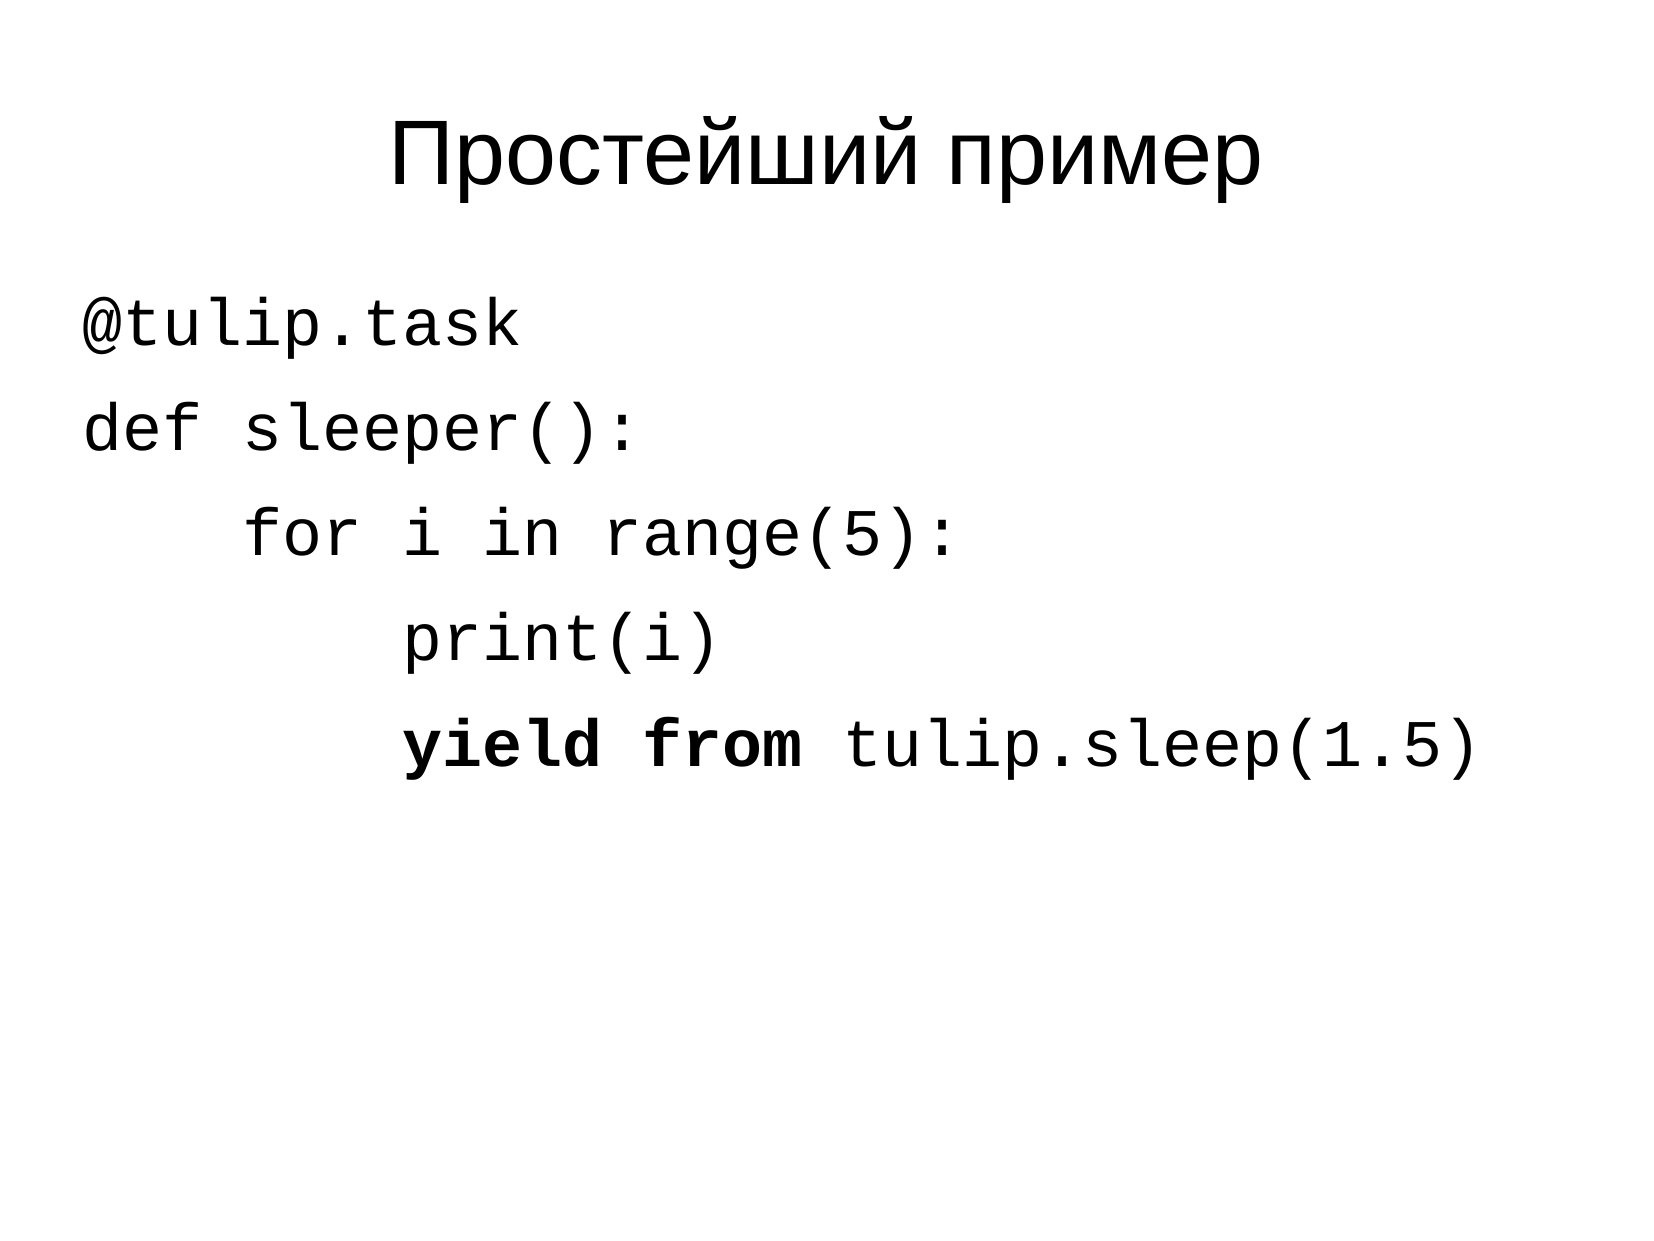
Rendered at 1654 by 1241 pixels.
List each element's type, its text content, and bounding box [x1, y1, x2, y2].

list @tulip.task def sleeper(): for i in range(5): print(i) yield from tulip.sleep(1.5) [82, 290, 1571, 1010]
title Простейший пример [82, 49, 1571, 257]
